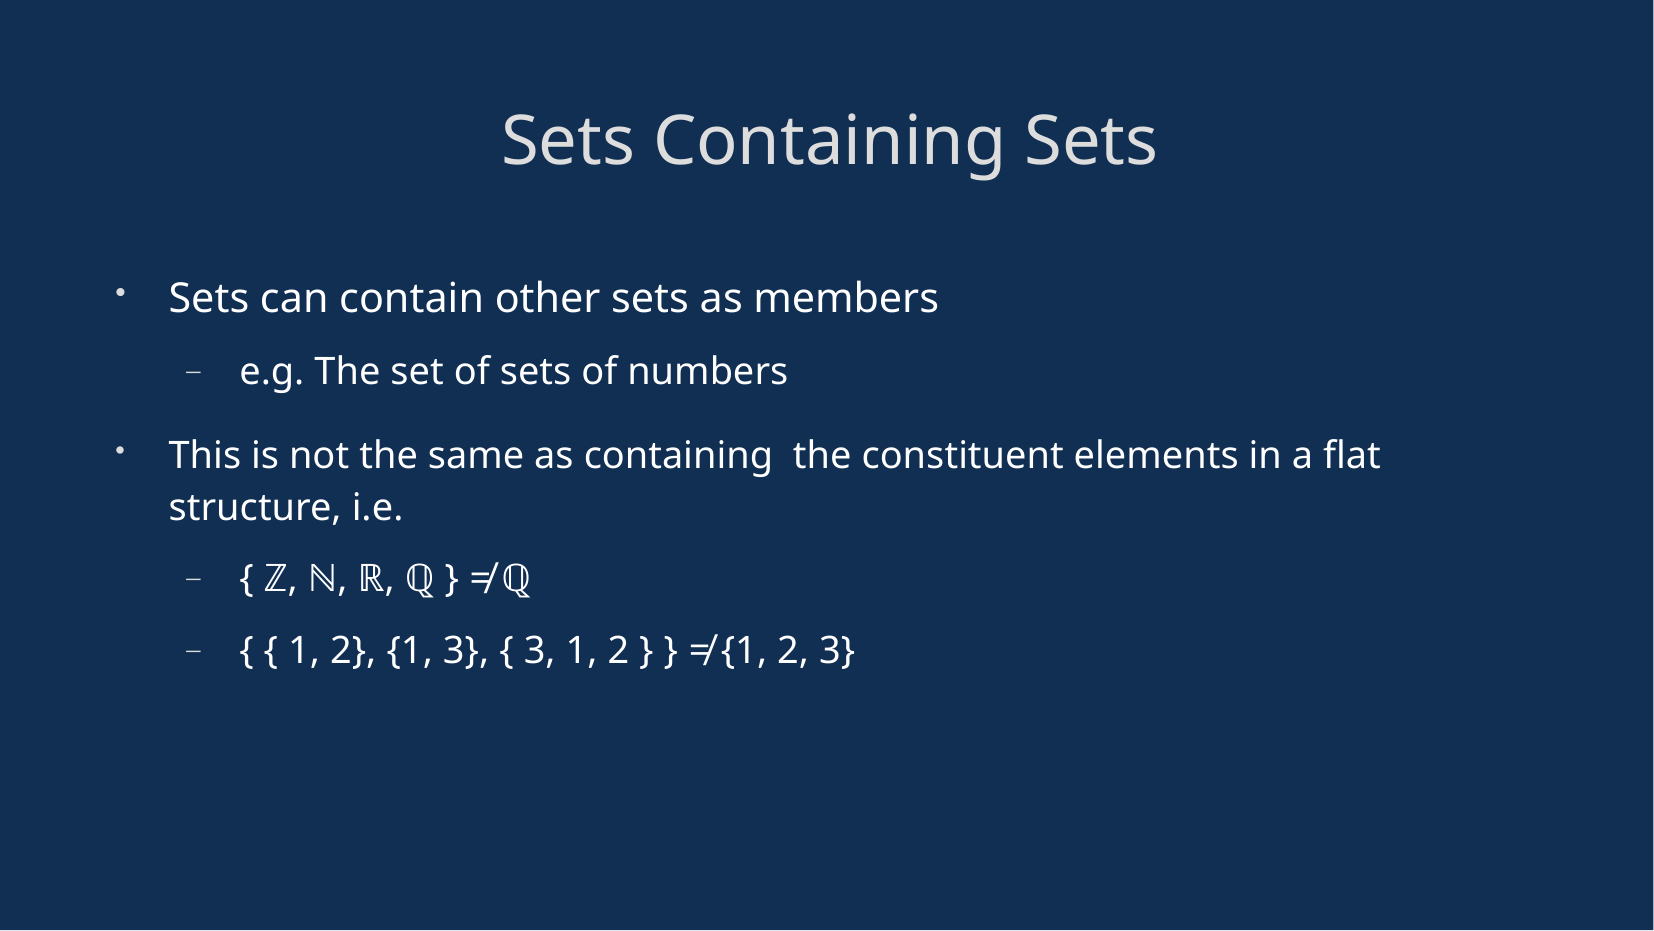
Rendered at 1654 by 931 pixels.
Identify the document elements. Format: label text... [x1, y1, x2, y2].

title Sets Containing Sets [97, 56, 1563, 220]
list Sets can contain other sets as members e.g. The set of sets of numbers This is not the same as containing the constituent elements in a flat structure, i.e. { ℤ, ℕ, ℝ, ℚ } ≠ ℚ { { 1, 2}, {1, 3}, { 3, 1, 2 } } ≠ {1, 2, 3} [97, 268, 1563, 806]
